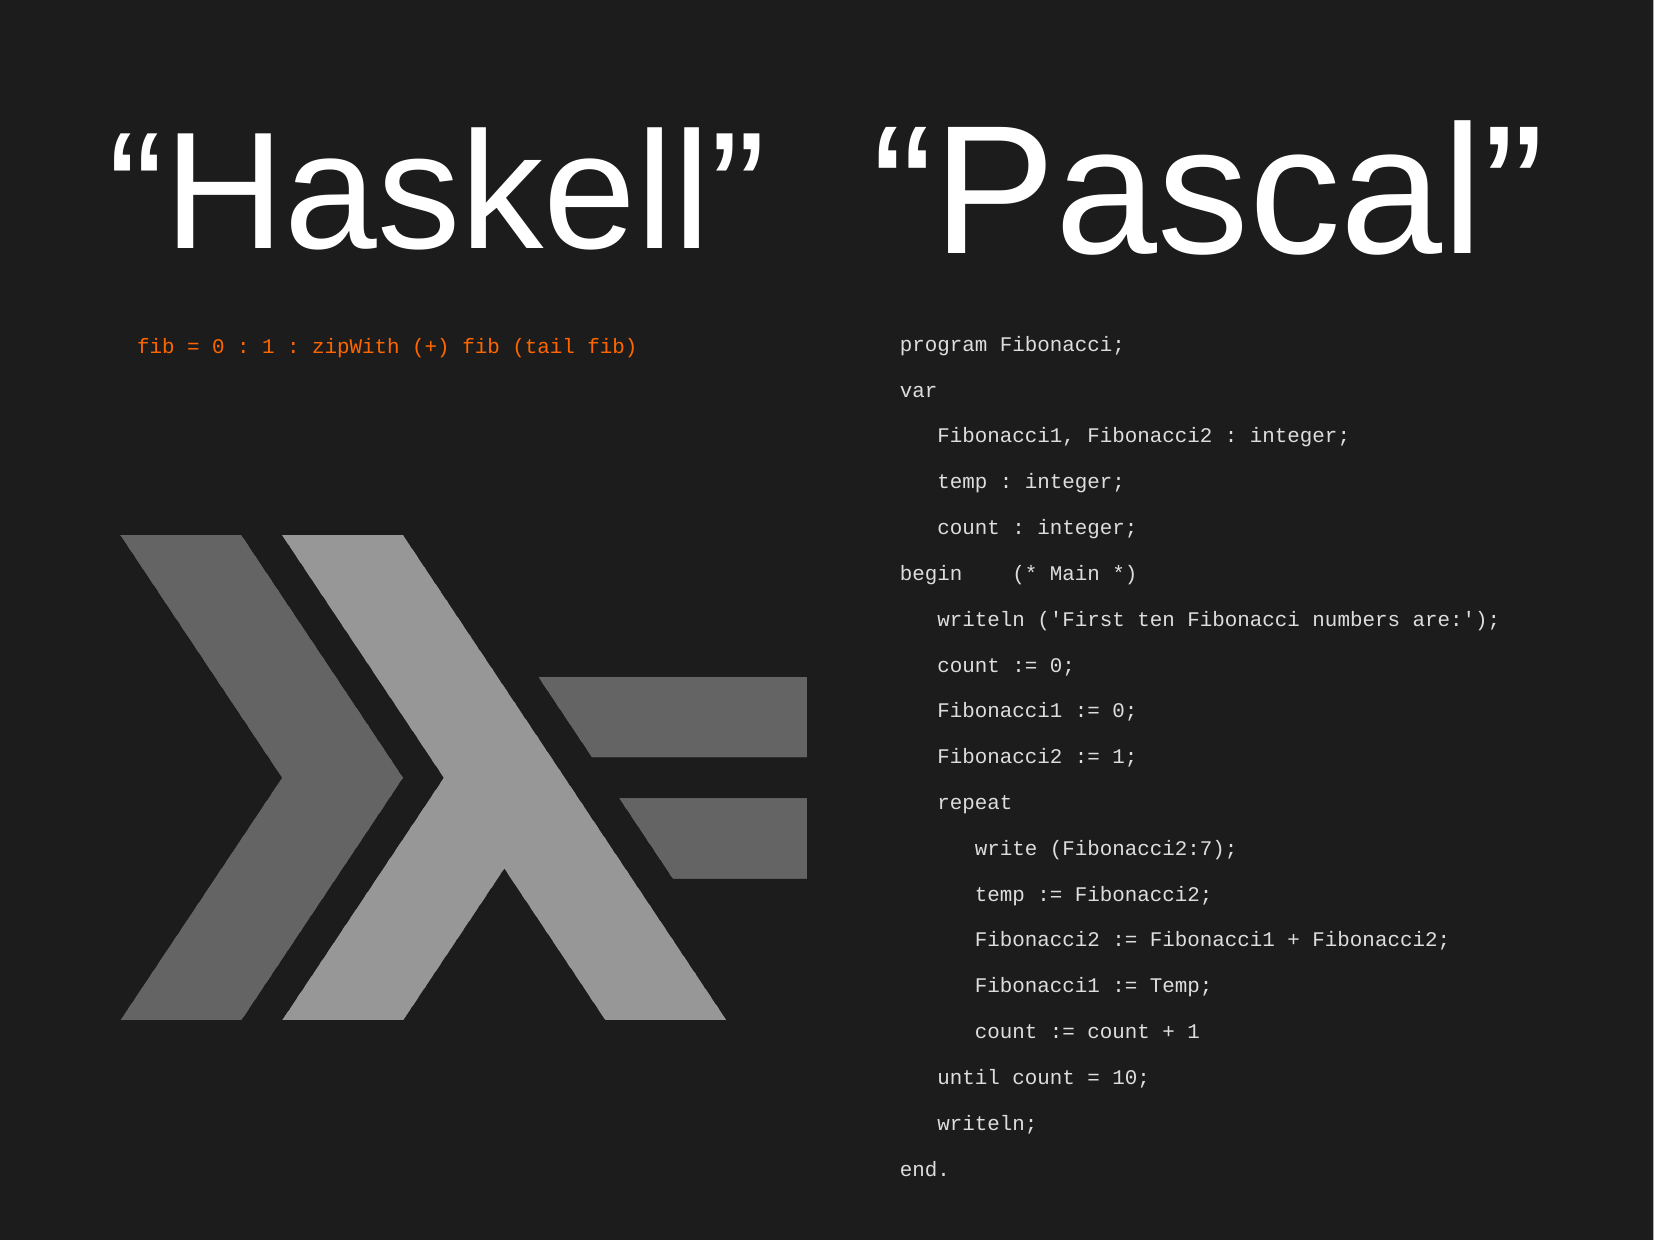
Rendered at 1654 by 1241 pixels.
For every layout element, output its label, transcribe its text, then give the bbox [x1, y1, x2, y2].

text_box “Pascal” [857, 80, 1561, 301]
text_box fib = 0 : 1 : zipWith (+) fib (tail fib) [122, 329, 678, 391]
text_box “Haskell” [93, 89, 814, 291]
text_box program Fibonacci; var Fibonacci1, Fibonacci2 : integer; temp : integer; count : integer; begin (* Main *) writeln ('First ten Fibonacci numbers are:'); count := 0; Fibonacci1 := 0; Fibonacci2 := 1; repeat write (Fibonacci2:7); temp := Fibonacci2; Fibonacci2 := Fibonacci1 + Fibonacci2; Fibonacci1 := Temp; count := count + 1 until count = 10; writeln; end. [885, 329, 1621, 1200]
picture [120, 535, 807, 1021]
